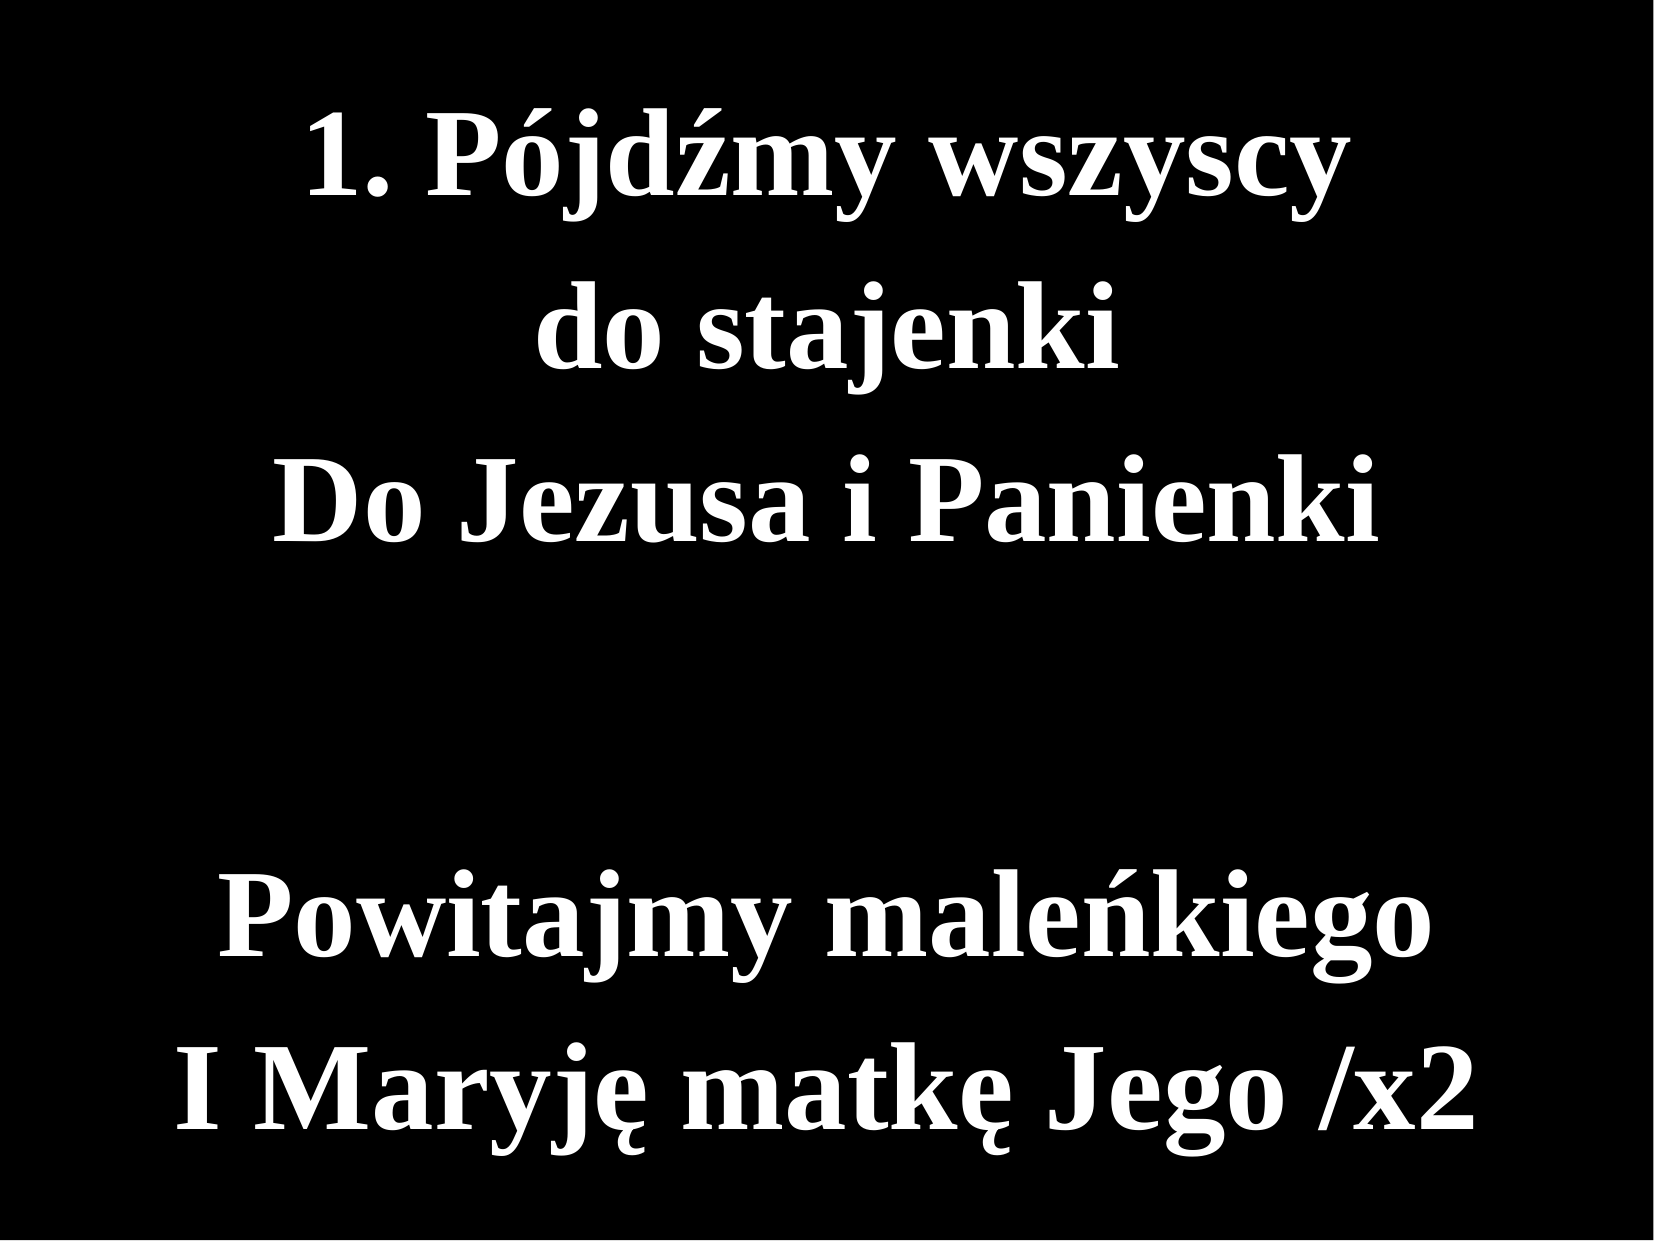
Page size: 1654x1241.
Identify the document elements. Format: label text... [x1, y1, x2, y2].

title 1. Pójdźmy wszyscy ppp do stajenki ppp Do Jezusa i Panienki Powitajmy maleńkiego ppp I Maryję matkę Jego /x2 [0, 0, 1654, 1241]
